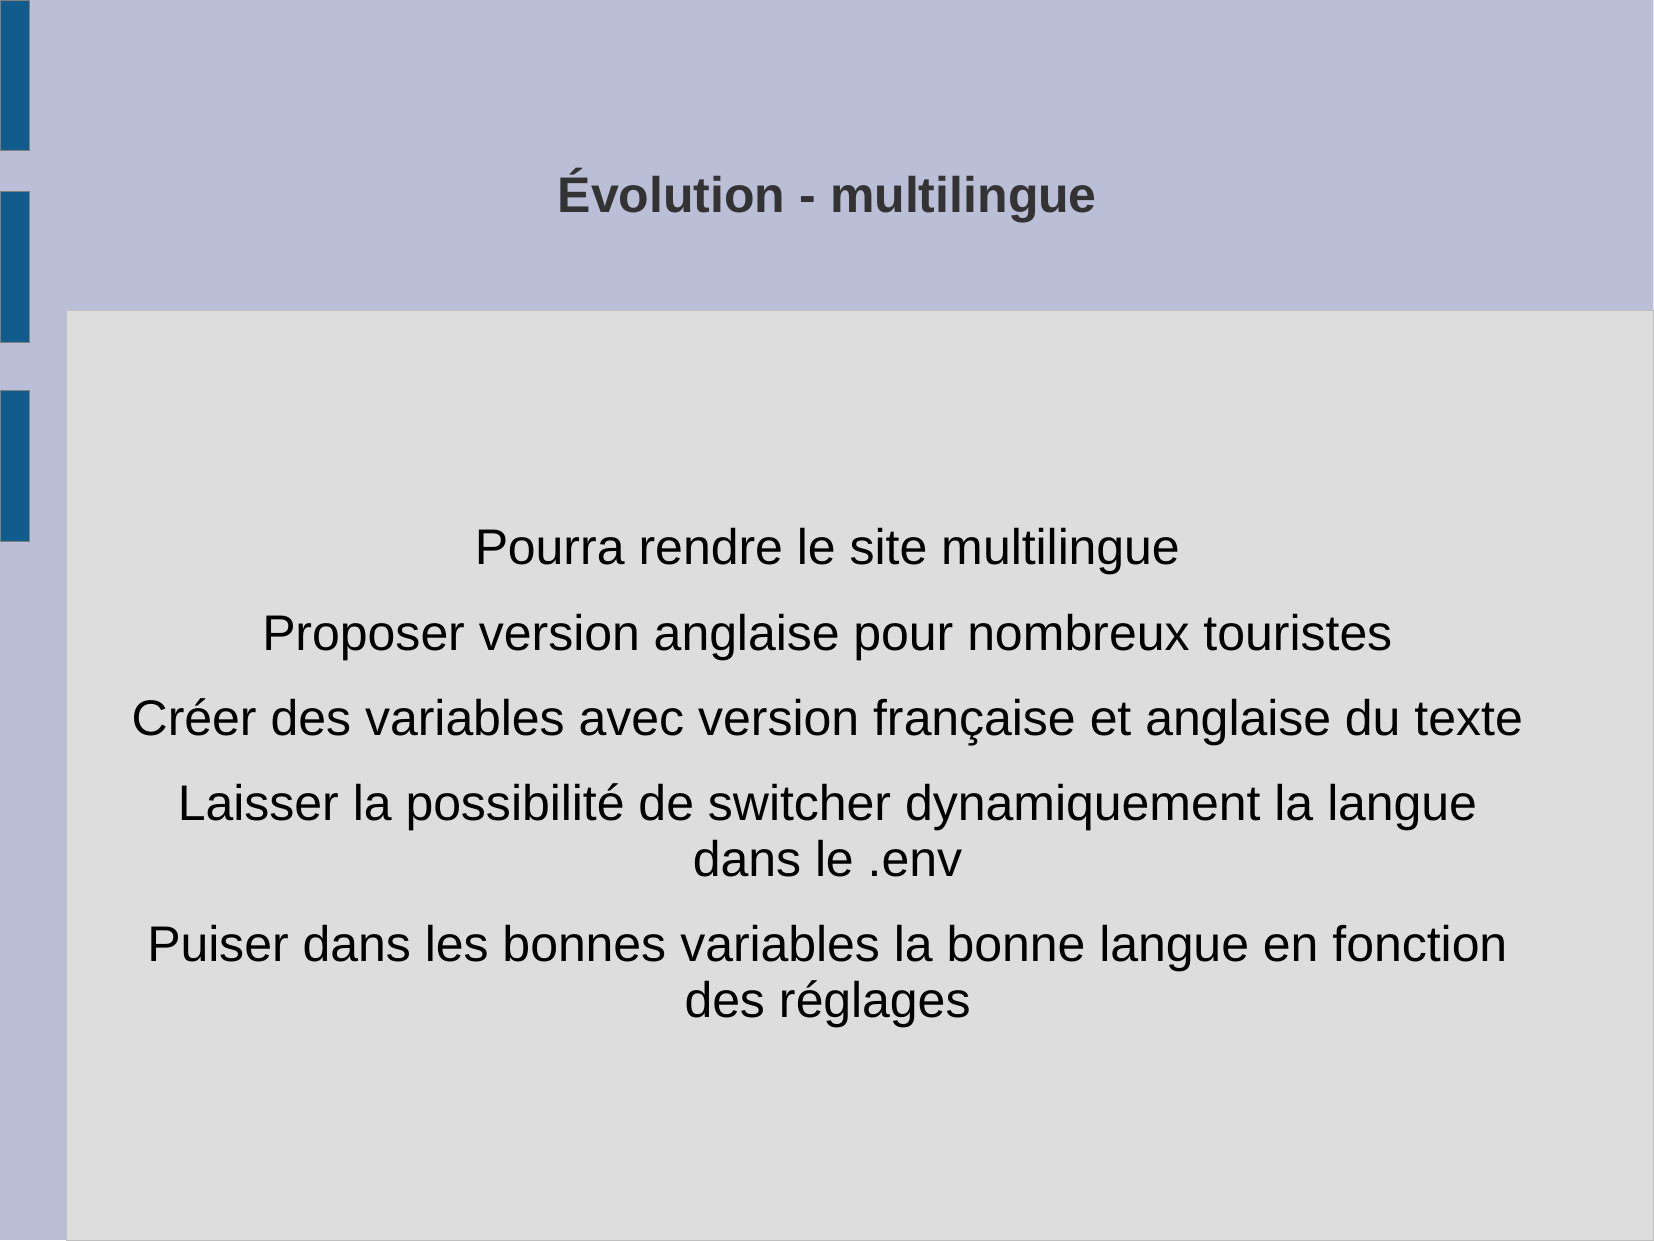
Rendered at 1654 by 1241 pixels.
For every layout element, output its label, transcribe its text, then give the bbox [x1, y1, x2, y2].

list Pourra rendre le site multilingue Proposer version anglaise pour nombreux touristes Créer des variables avec version française et anglaise du texte Laisser la possibilité de switcher dynamiquement la langue dans le .env Puiser dans les bonnes variables la bonne langue en fonction des réglages [121, 519, 1534, 1029]
title Évolution - multilingue [121, 91, 1534, 299]
